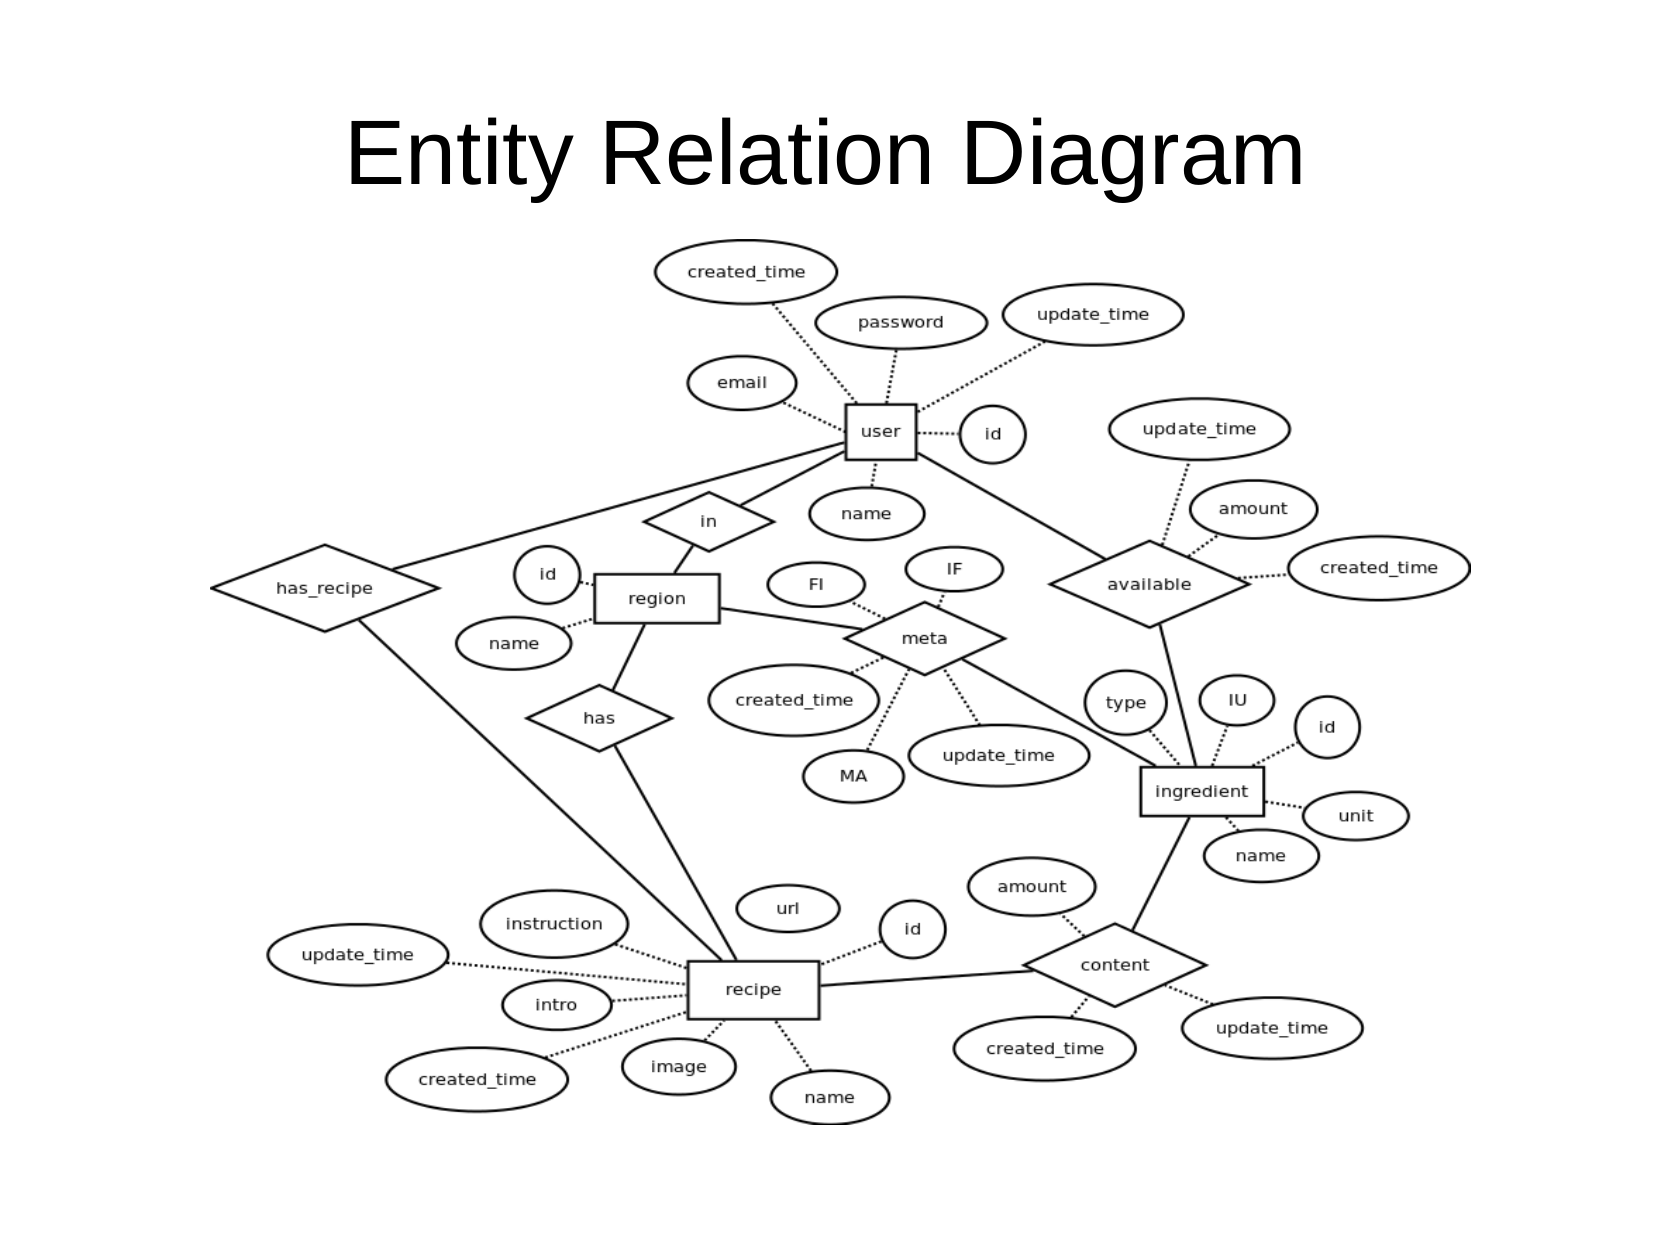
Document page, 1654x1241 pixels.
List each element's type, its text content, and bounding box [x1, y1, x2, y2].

title Entity Relation Diagram [82, 49, 1571, 257]
picture [210, 239, 1471, 1126]
